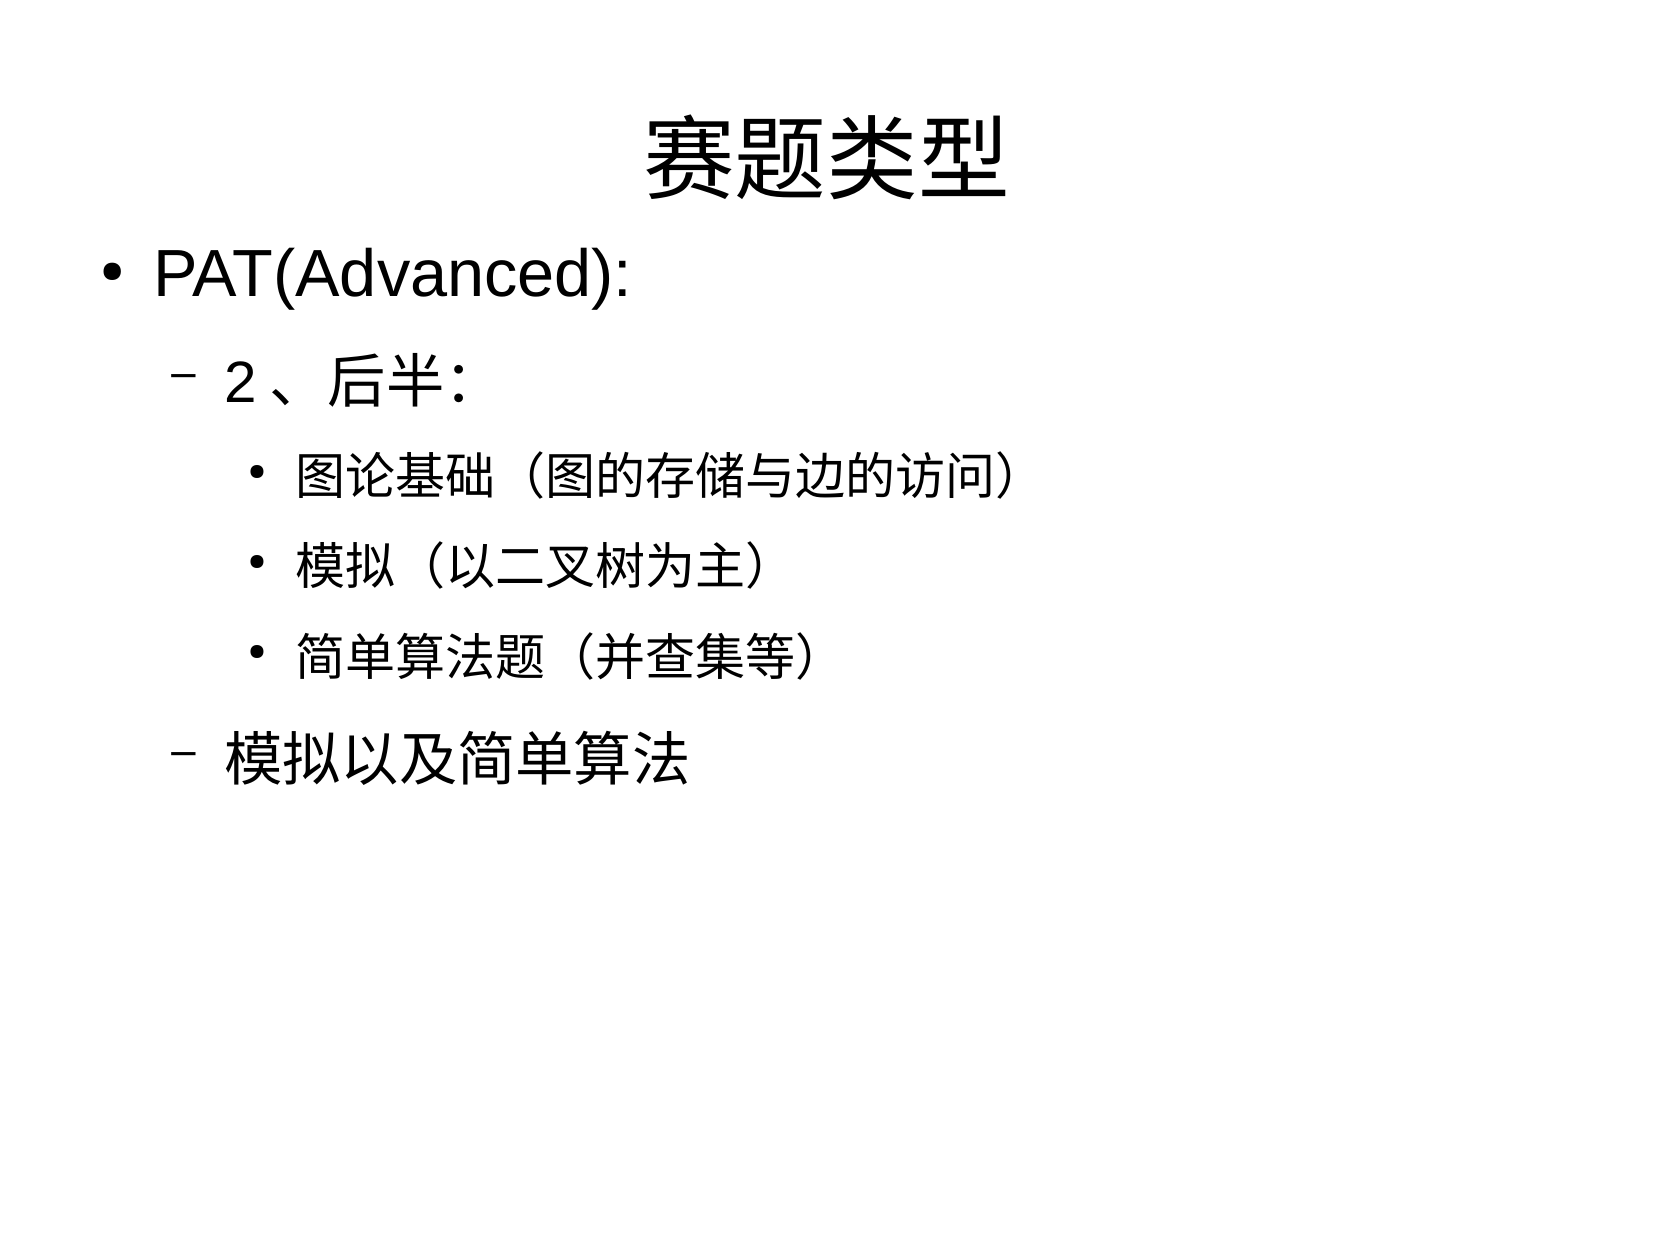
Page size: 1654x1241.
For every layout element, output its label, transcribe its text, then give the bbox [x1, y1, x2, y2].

title 赛题类型 [82, 49, 1571, 236]
list PAT(Advanced): 2、后半： 图论基础（图的存储与边的访问） 模拟（以二叉树为主） 简单算法题（并查集等） 模拟以及简单算法 [82, 236, 1571, 1205]
